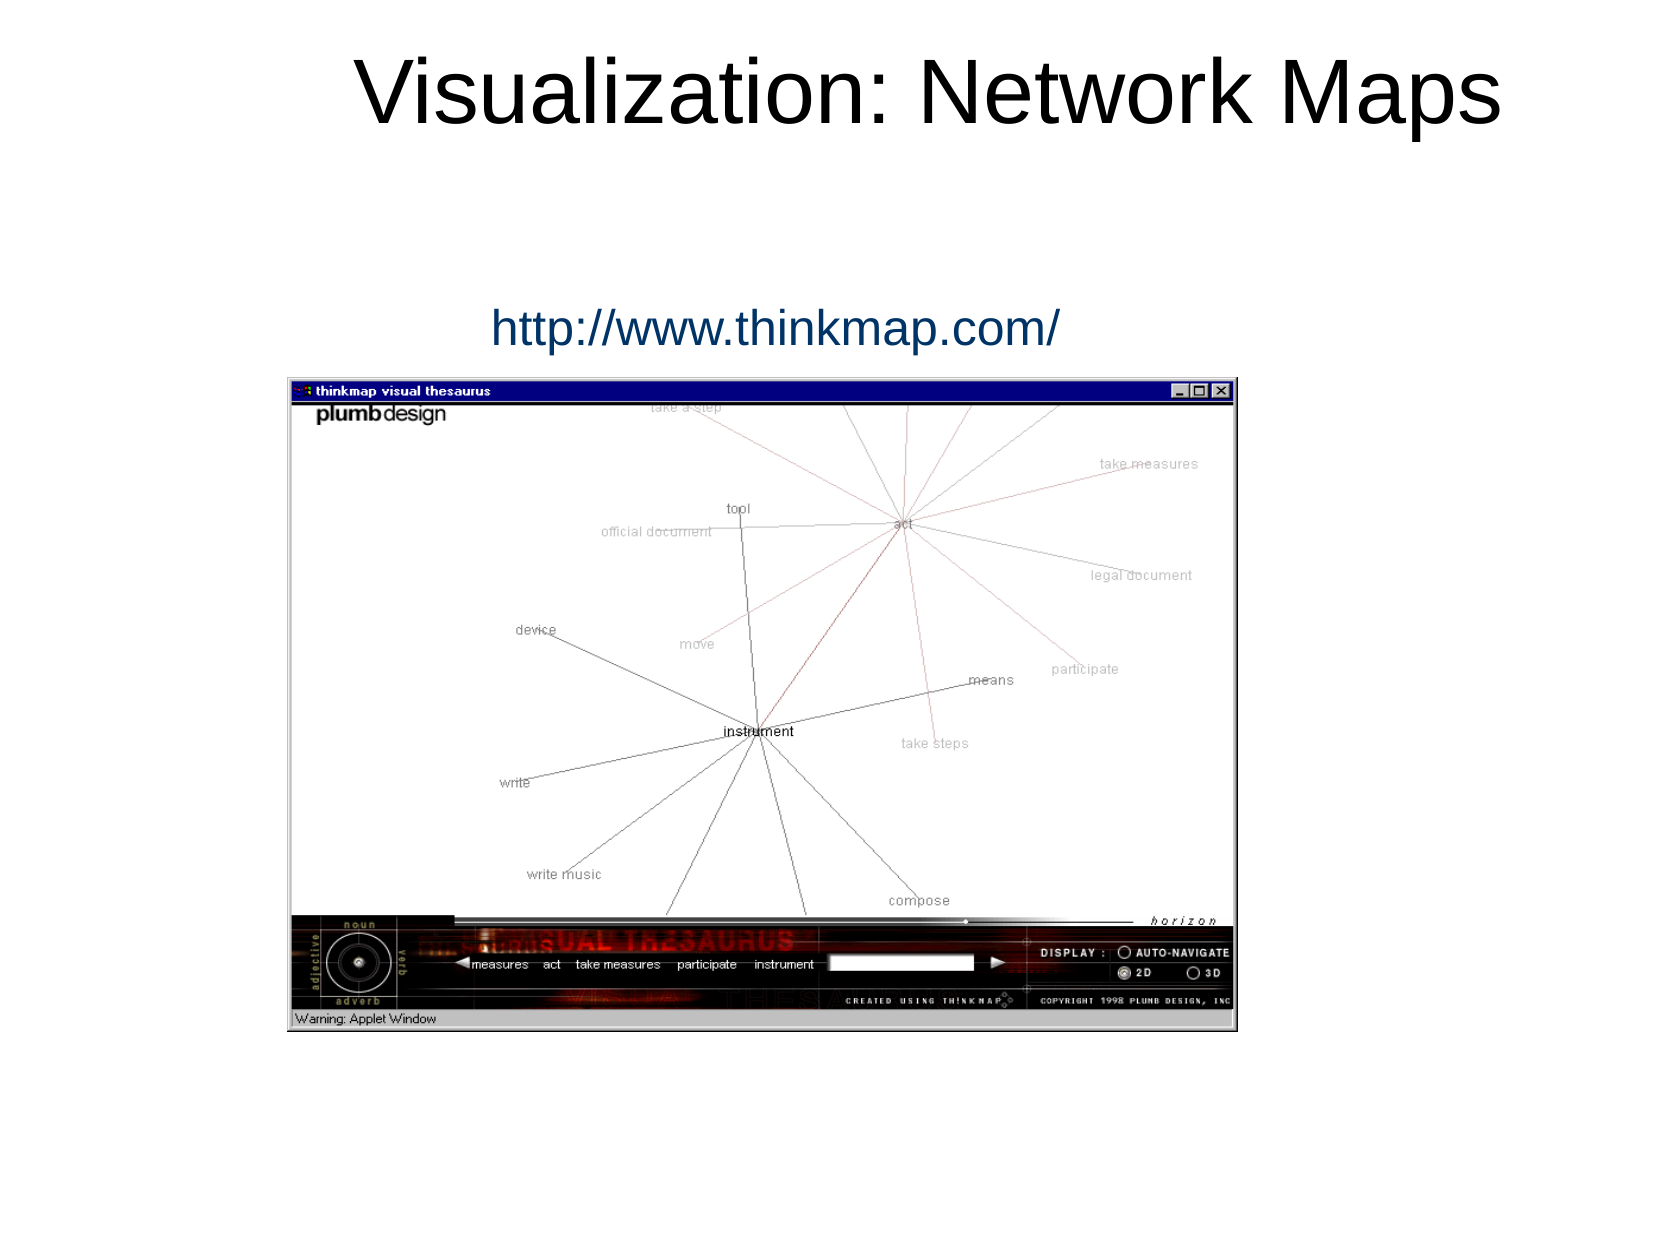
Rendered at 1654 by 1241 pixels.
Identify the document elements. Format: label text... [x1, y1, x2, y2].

text_box http://www.thinkmap.com/ [440, 287, 1076, 363]
picture [287, 377, 1238, 1033]
title Visualization: Network Maps [275, 24, 1551, 150]
